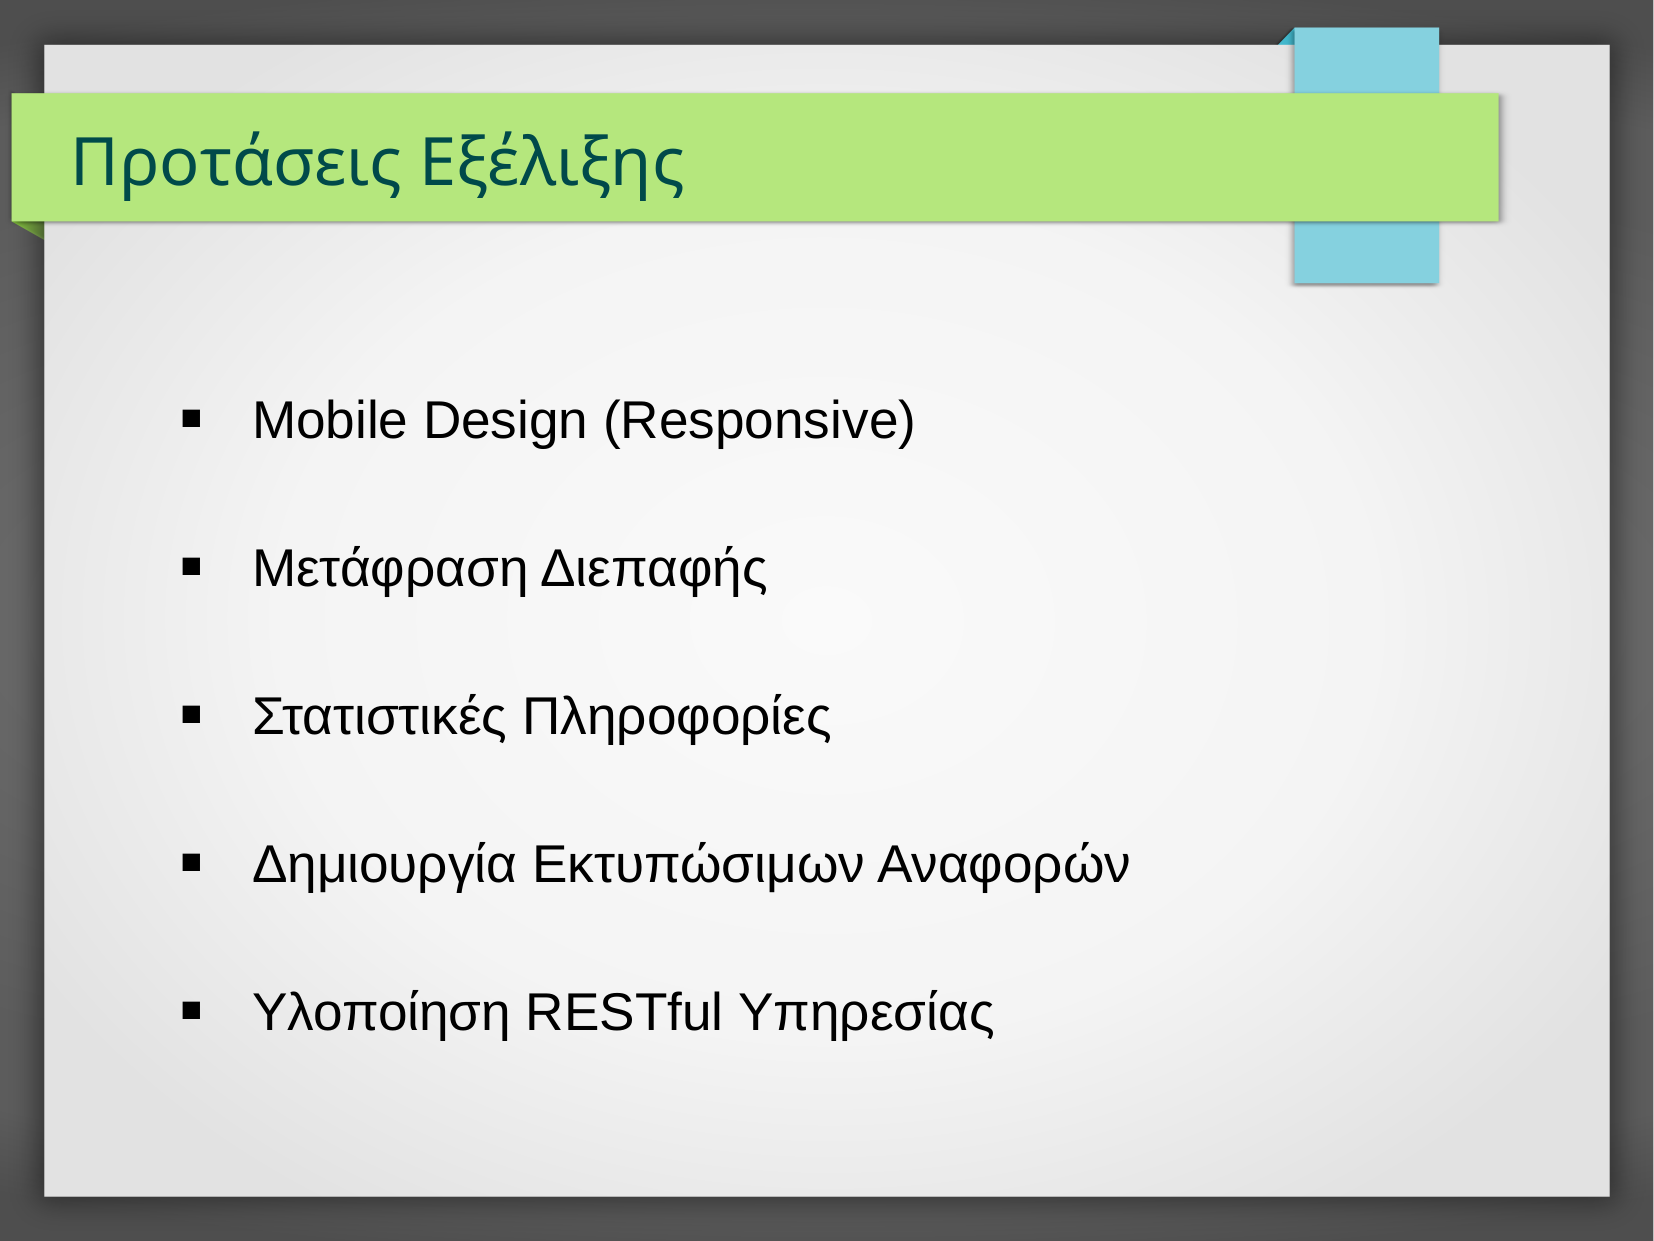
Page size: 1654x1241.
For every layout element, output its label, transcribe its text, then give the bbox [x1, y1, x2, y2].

picture [0, 0, 1654, 1241]
title Προτάσεις Εξέλιξης [70, 106, 1229, 213]
list Mobile Design (Responsive) Μετάφραση Διεπαφής Στατιστικές Πληροφορίες Δημιουργία Εκτυπώσιμων Αναφορών Υλοποίηση RESTful Υπηρεσίας [165, 330, 1465, 1051]
